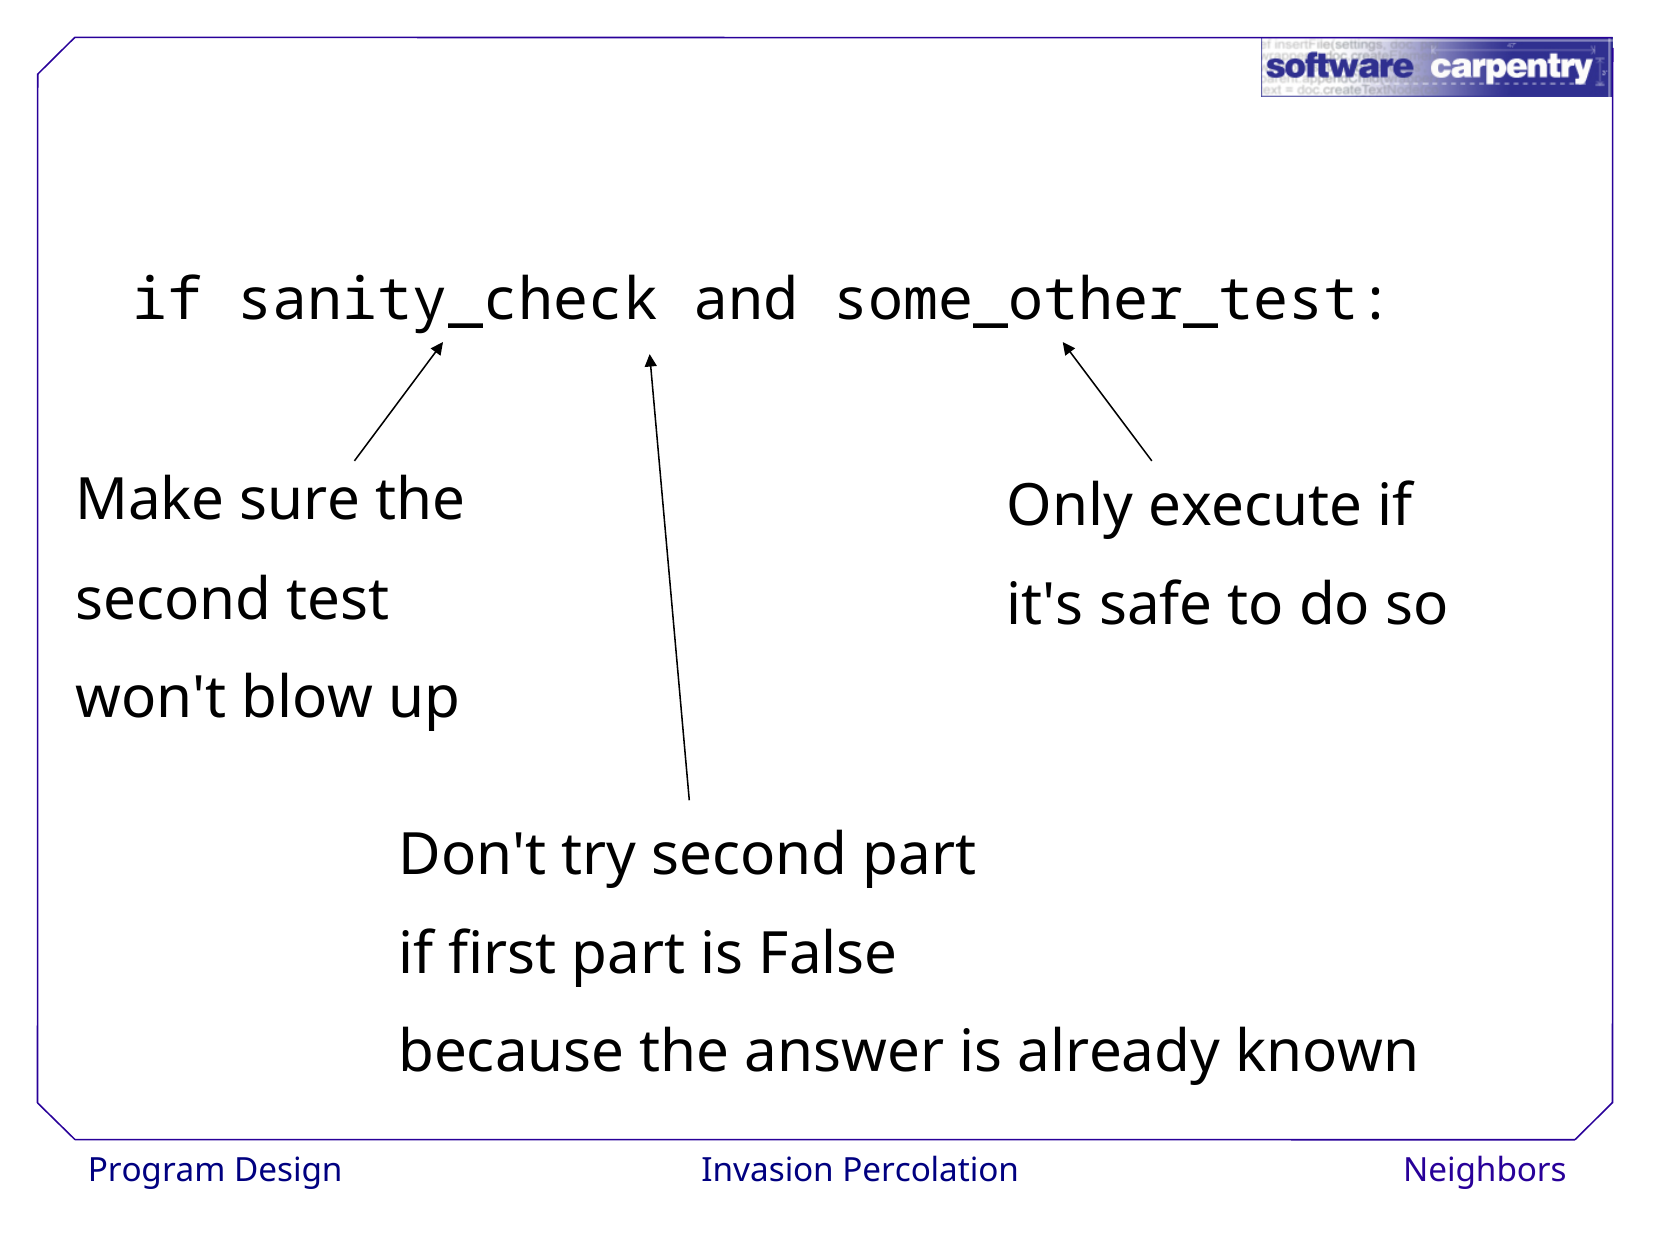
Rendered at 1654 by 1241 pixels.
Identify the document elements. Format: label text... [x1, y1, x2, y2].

text_box Make sure the second test won't blow up [60, 460, 513, 774]
text_box if sanity_check and some_other_test: [118, 236, 1409, 325]
text_box Only execute if it's safe to do so [992, 465, 1502, 667]
picture [1261, 39, 1613, 97]
text_box Don't try second part if first part is False because the answer is already known [383, 814, 1526, 1128]
